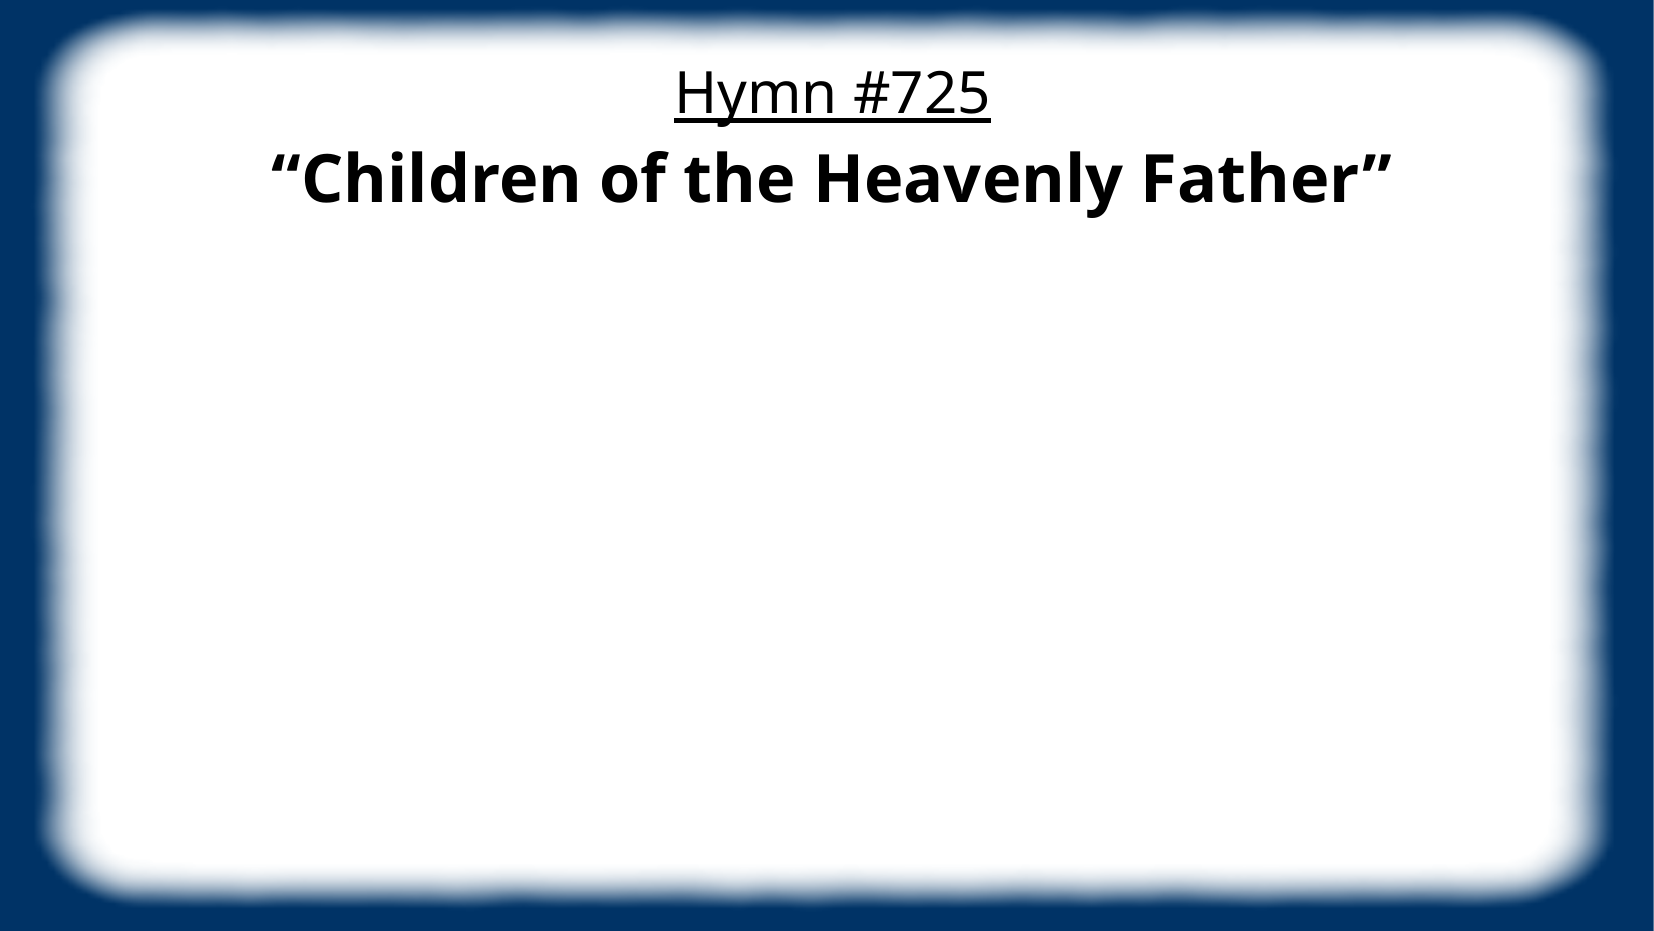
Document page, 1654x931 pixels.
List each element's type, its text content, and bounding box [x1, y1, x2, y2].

text_box Hymn #725 “Children of the Heavenly Father” [105, 44, 1561, 226]
picture [0, 0, 1654, 931]
